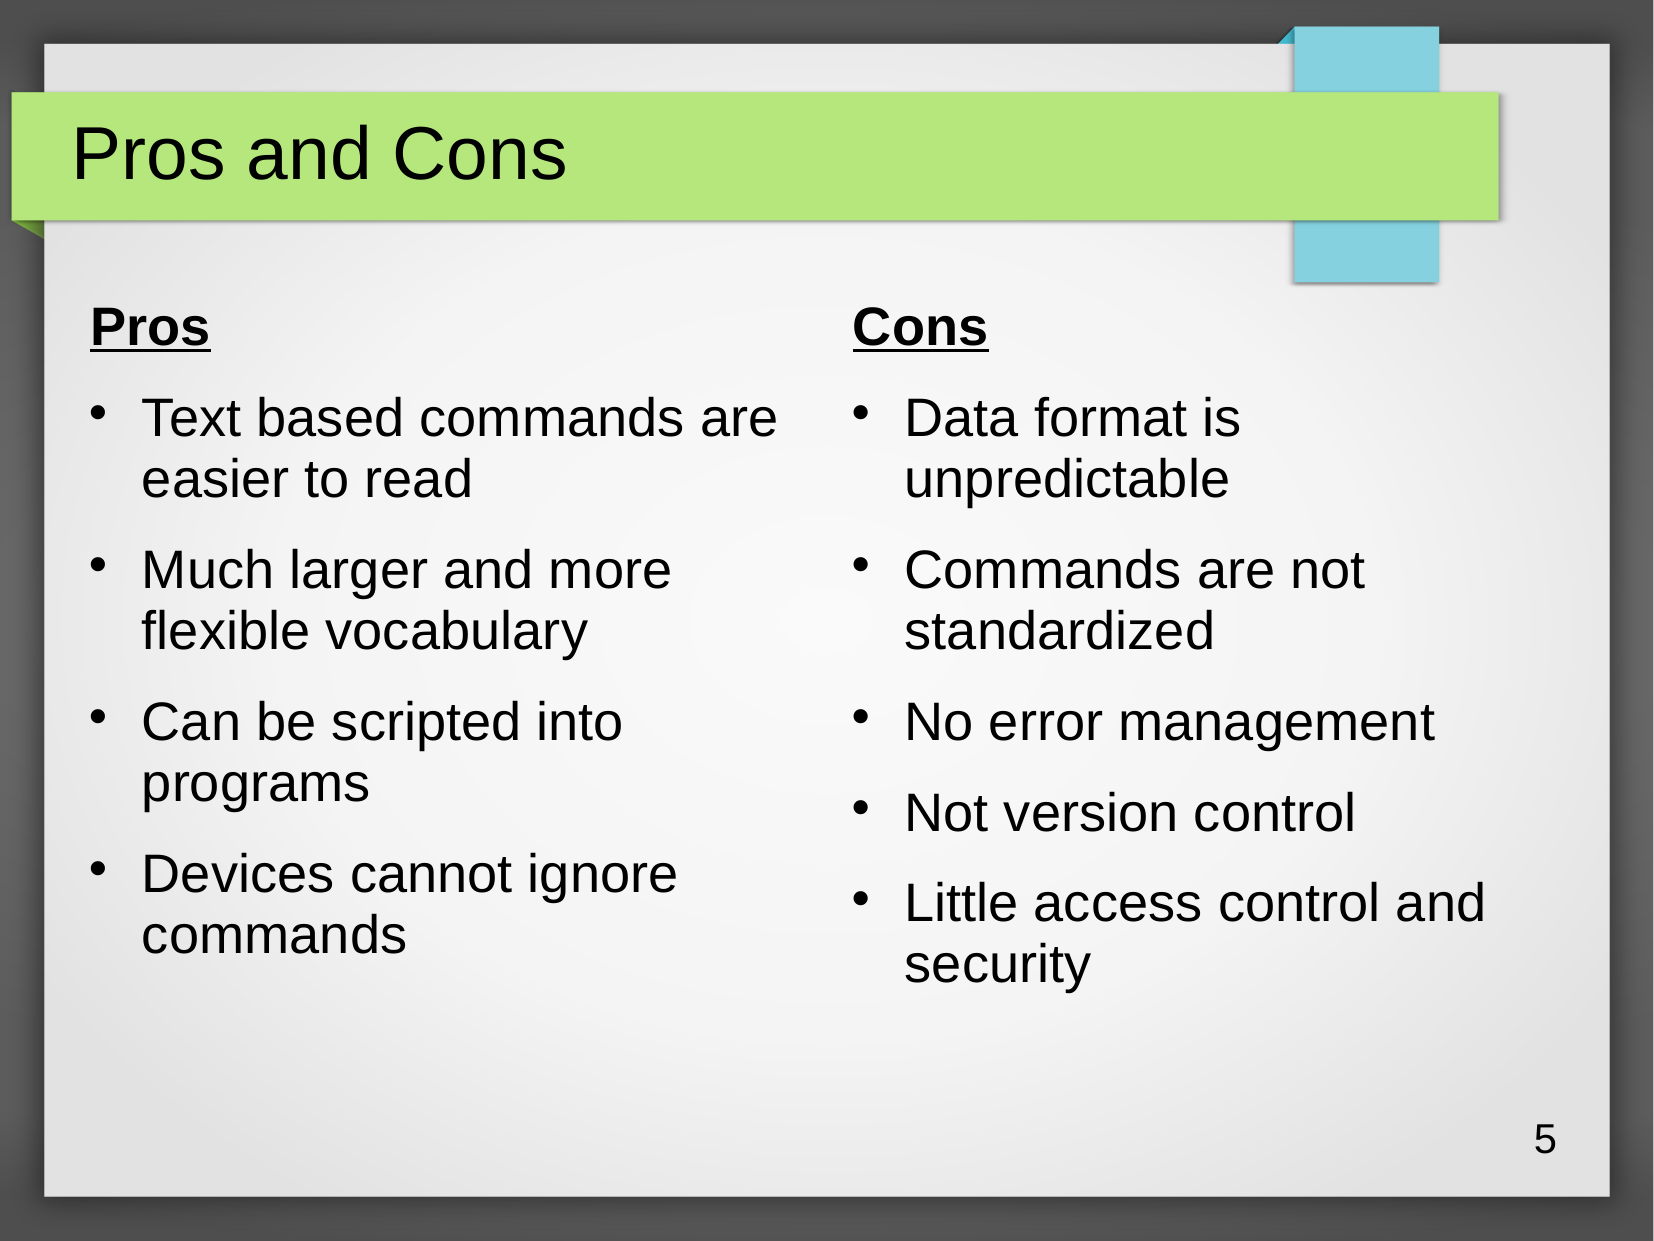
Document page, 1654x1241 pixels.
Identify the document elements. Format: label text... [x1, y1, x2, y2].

title Pros and Cons [71, 92, 1253, 212]
list Cons Data format is unpredictable Commands are not standardized No error management Not version control Little access control and security [834, 293, 1561, 1013]
picture [0, 0, 1654, 1241]
list Pros Text based commands are easier to read Much larger and more flexible vocabulary Can be scripted into programs Devices cannot ignore commands [71, 293, 799, 1013]
text_box 5 [1519, 1108, 1595, 1171]
